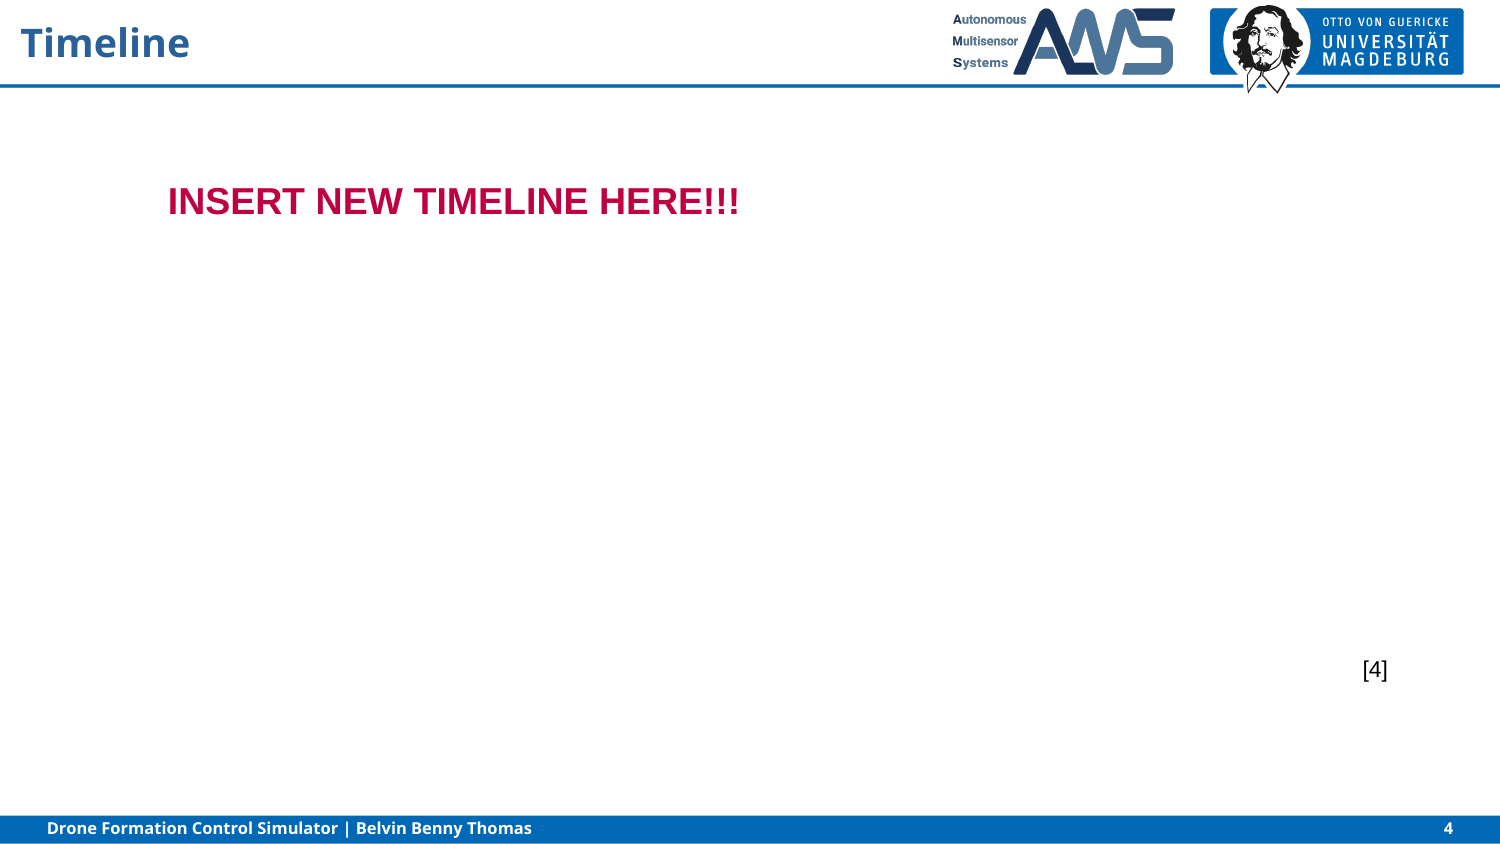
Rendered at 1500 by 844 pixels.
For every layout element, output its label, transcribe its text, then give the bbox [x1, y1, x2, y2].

title Timeline [0, 0, 943, 86]
text_box INSERT NEW TIMELINE HERE!!! [153, 173, 1283, 655]
picture [0, 0, 1500, 103]
text_box [4] [1347, 649, 1416, 691]
